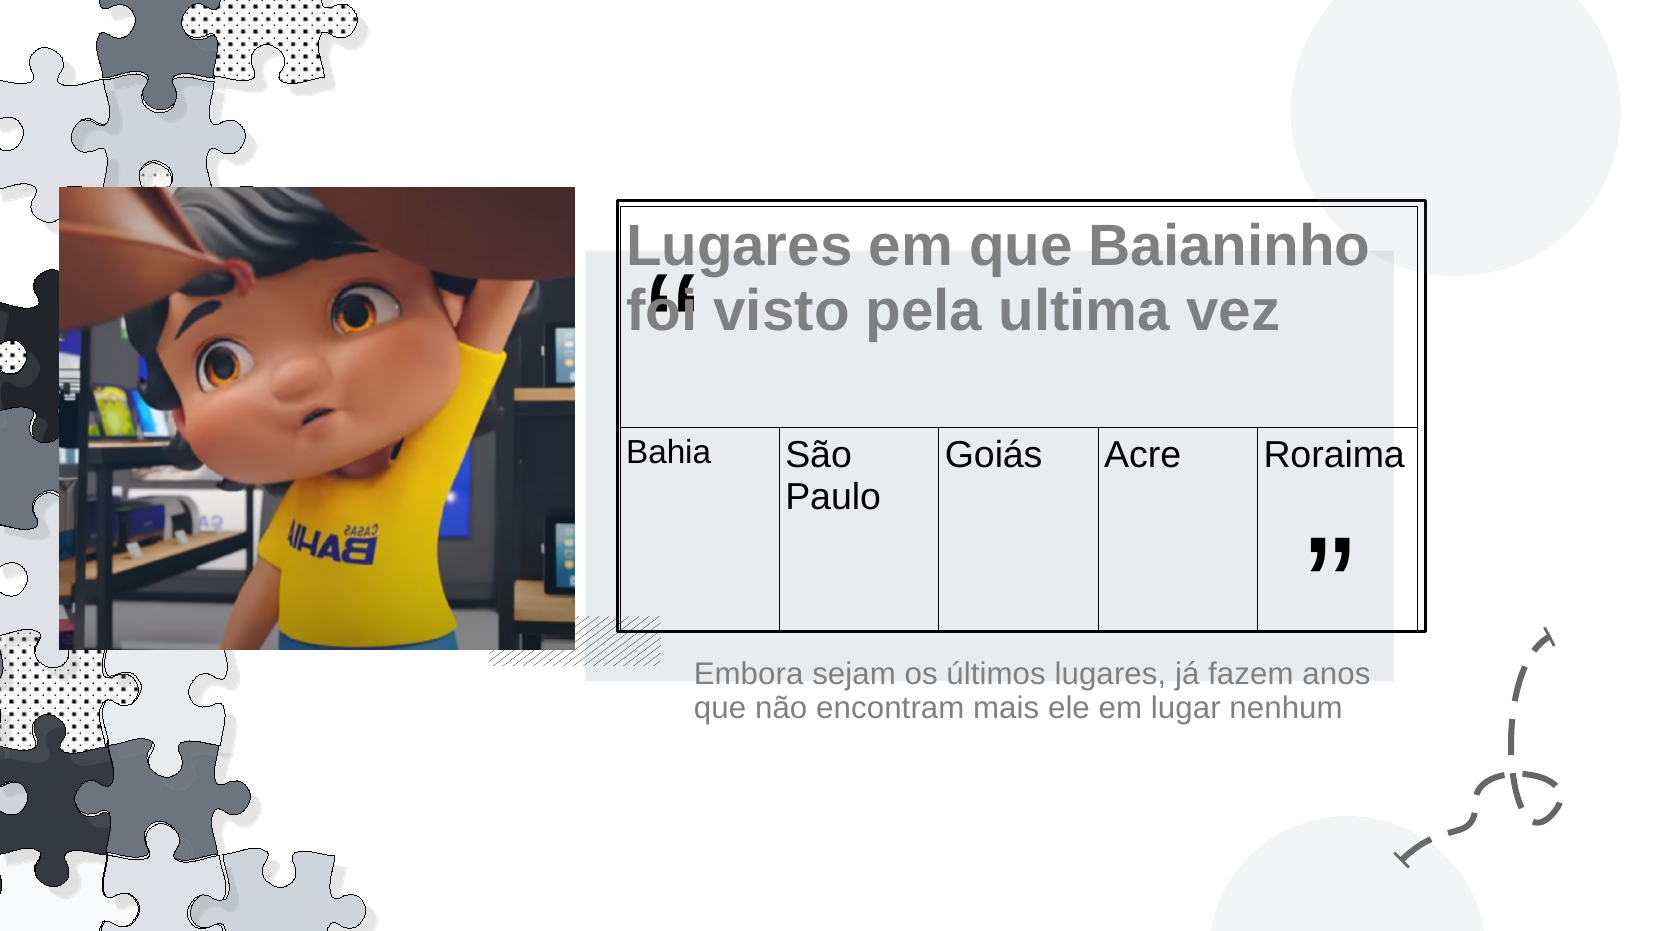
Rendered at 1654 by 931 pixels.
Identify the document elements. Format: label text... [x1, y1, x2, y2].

table_cell Bahia [621, 428, 779, 631]
table_cell Goiás [939, 428, 1098, 631]
table_header Lugares em que Baianinho foi visto pela ultima vez [621, 207, 1417, 427]
table_cell Acre [1099, 428, 1257, 631]
picture [0, 172, 575, 753]
picture [0, 340, 27, 373]
table_cell São Paulo [780, 428, 938, 631]
table_cell Roraima [1258, 428, 1417, 631]
text_box Embora sejam os últimos lugares, já fazem anos que não encontram mais ele em lugar nenhum [679, 648, 1388, 768]
picture [181, 0, 358, 83]
picture [0, 635, 6, 646]
